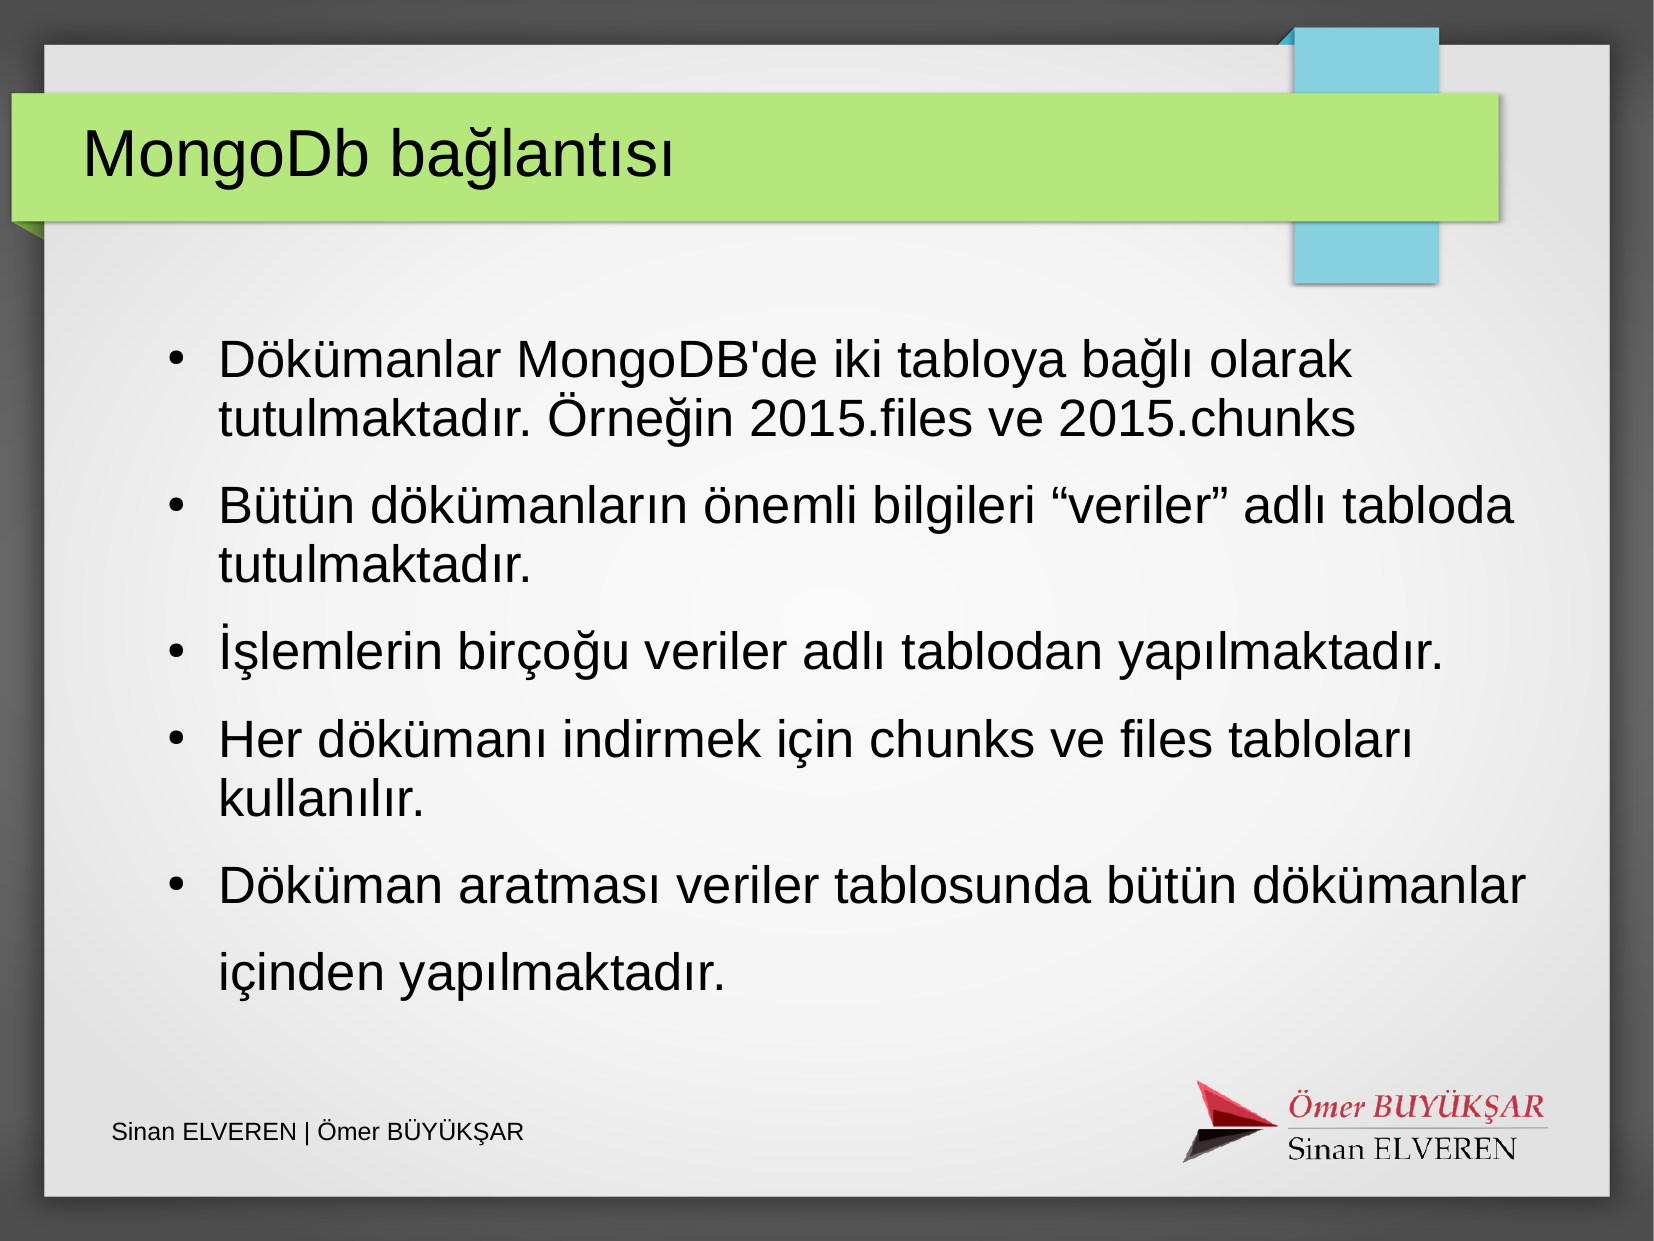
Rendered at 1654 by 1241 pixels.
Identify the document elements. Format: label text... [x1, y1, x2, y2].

picture [0, 0, 1654, 1241]
title MongoDb bağlantısı [82, 79, 1471, 228]
list Dökümanlar MongoDB'de iki tabloya bağlı olarak tutulmaktadır. Örneğin 2015.files ve 2015.chunks Bütün dökümanların önemli bilgileri “veriler” adlı tabloda tutulmaktadır. İşlemlerin birçoğu veriler adlı tablodan yapılmaktadır. Her dökümanı indirmek için chunks ve files tabloları kullanılır. Döküman aratması veriler tablosunda bütün dökümanlar içinden yapılmaktadır. [150, 330, 1561, 1050]
text_box Sinan ELVEREN | Ömer BÜYÜKŞAR [89, 1110, 541, 1180]
